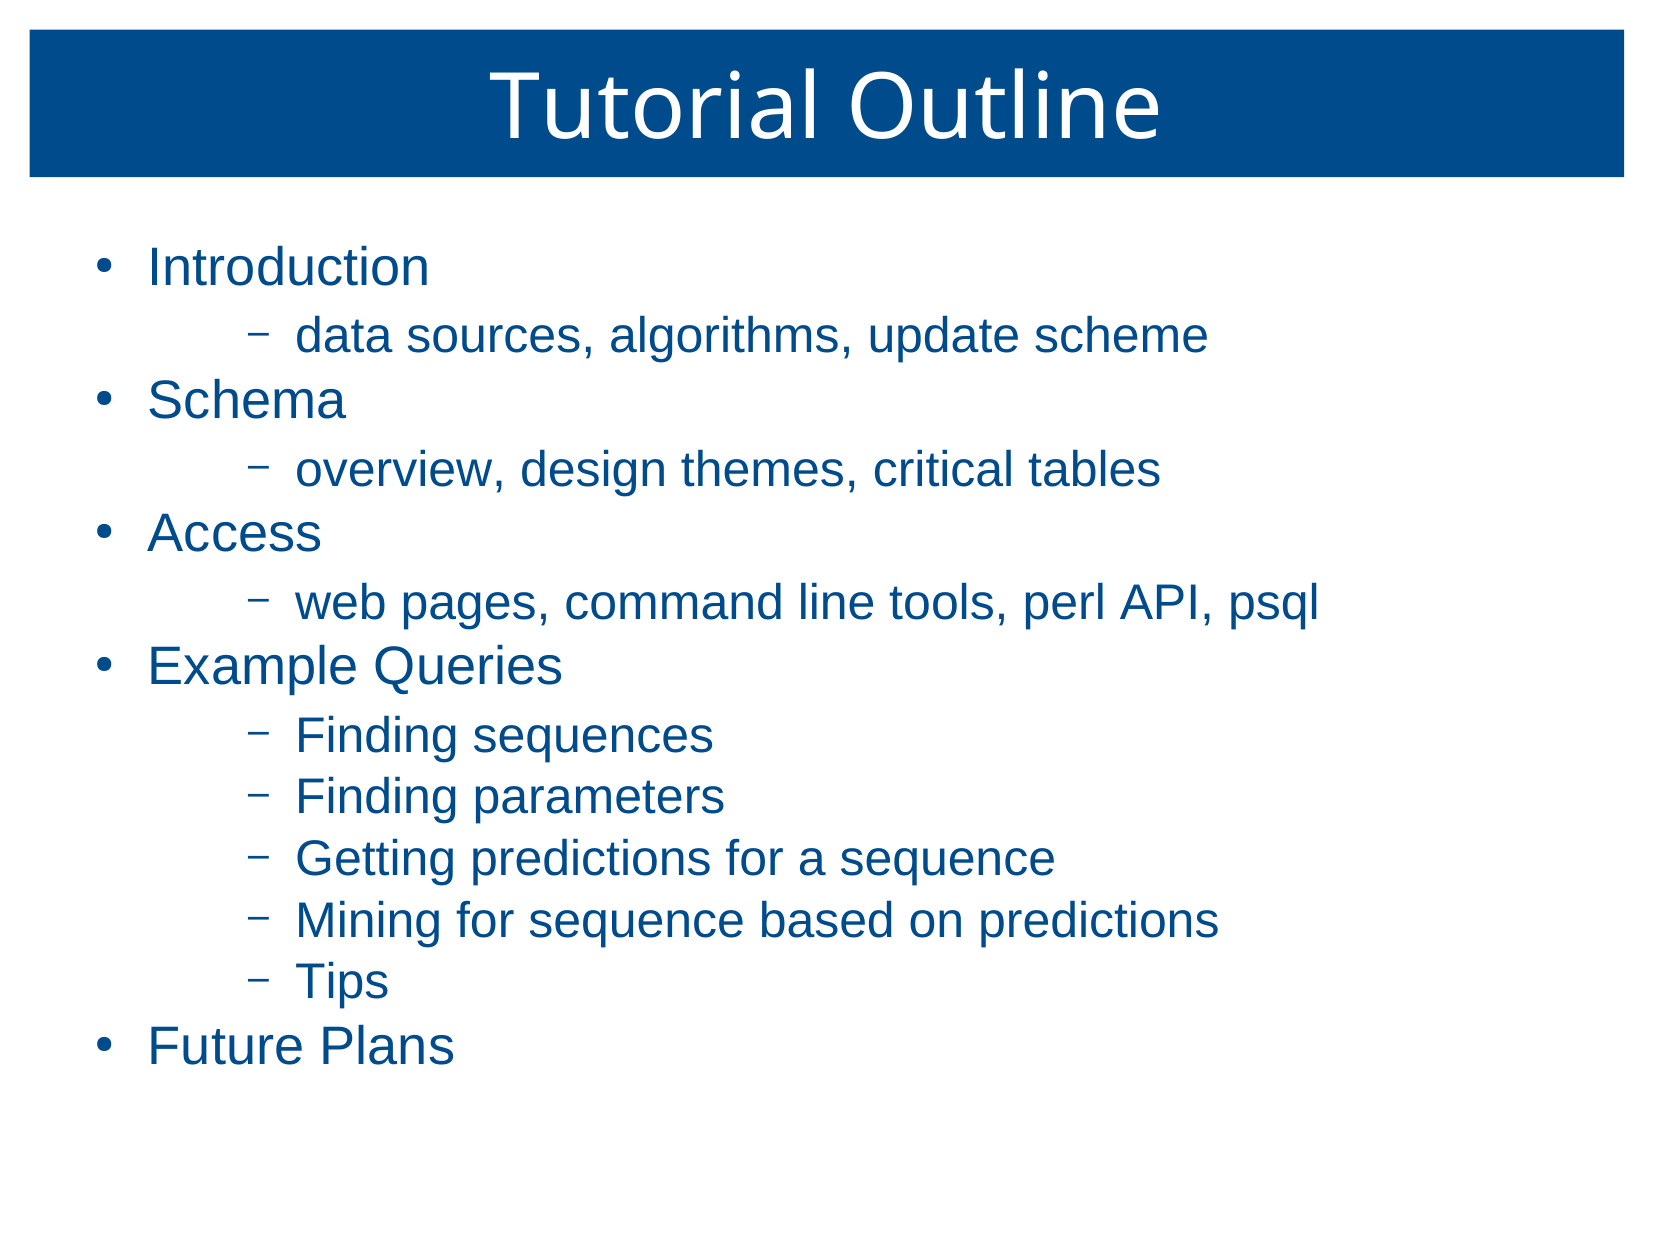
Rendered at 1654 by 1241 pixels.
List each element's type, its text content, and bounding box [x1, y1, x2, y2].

title Tutorial Outline [29, 29, 1625, 178]
list Introduction data sources, algorithms, update scheme Schema overview, design themes, critical tables Access web pages, command line tools, perl API, psql Example Queries Finding sequences Finding parameters Getting predictions for a sequence Mining for sequence based on predictions Tips Future Plans [59, 236, 1565, 1078]
